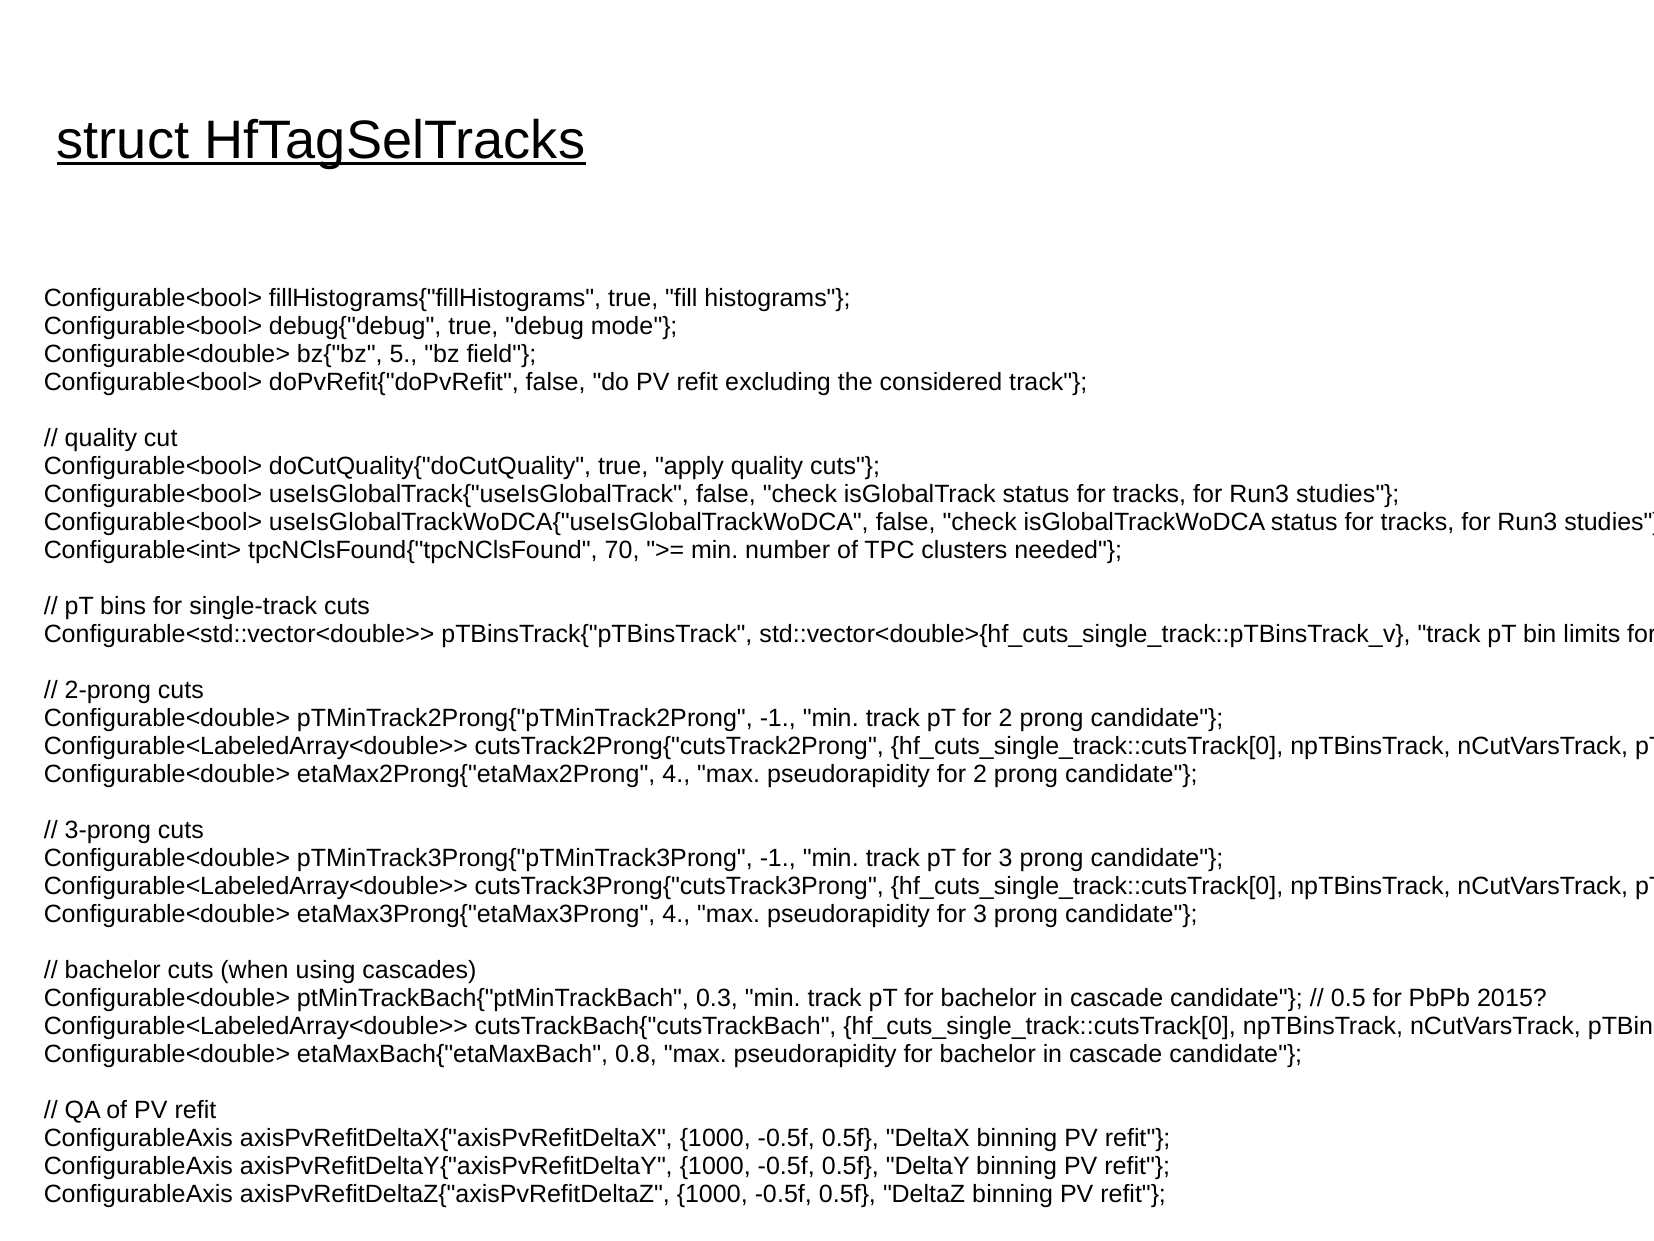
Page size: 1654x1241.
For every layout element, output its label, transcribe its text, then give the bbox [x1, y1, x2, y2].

text_box Configurable<bool> fillHistograms{"fillHistograms", true, "fill histograms"}; Configurable<bool> debug{"debug", true, "debug mode"}; Configurable<double> bz{"bz", 5., "bz field"}; Configurable<bool> doPvRefit{"doPvRefit", false, "do PV refit excluding the considered track"}; // quality cut Configurable<bool> doCutQuality{"doCutQuality", true, "apply quality cuts"}; Configurable<bool> useIsGlobalTrack{"useIsGlobalTrack", false, "check isGlobalTrack status for tracks, for Run3 studies"}; Configurable<bool> useIsGlobalTrackWoDCA{"useIsGlobalTrackWoDCA", false, "check isGlobalTrackWoDCA status for tracks, for Run3 studies"}; Configurable<int> tpcNClsFound{"tpcNClsFound", 70, ">= min. number of TPC clusters needed"}; // pT bins for single-track cuts Configurable<std::vector<double>> pTBinsTrack{"pTBinsTrack", std::vector<double>{hf_cuts_single_track::pTBinsTrack_v}, "track pT bin limits for 2-prong DCAXY pT-depentend cut"}; // 2-prong cuts Configurable<double> pTMinTrack2Prong{"pTMinTrack2Prong", -1., "min. track pT for 2 prong candidate"}; Configurable<LabeledArray<double>> cutsTrack2Prong{"cutsTrack2Prong", {hf_cuts_single_track::cutsTrack[0], npTBinsTrack, nCutVarsTrack, pTBinLabelsTrack, cutVarLabelsTrack}, "Single-track selections per pT bin for 2-prong candidates"}; Configurable<double> etaMax2Prong{"etaMax2Prong", 4., "max. pseudorapidity for 2 prong candidate"}; // 3-prong cuts Configurable<double> pTMinTrack3Prong{"pTMinTrack3Prong", -1., "min. track pT for 3 prong candidate"}; Configurable<LabeledArray<double>> cutsTrack3Prong{"cutsTrack3Prong", {hf_cuts_single_track::cutsTrack[0], npTBinsTrack, nCutVarsTrack, pTBinLabelsTrack, cutVarLabelsTrack}, "Single-track selections per pT bin for 3-prong candidates"}; Configurable<double> etaMax3Prong{"etaMax3Prong", 4., "max. pseudorapidity for 3 prong candidate"}; // bachelor cuts (when using cascades) Configurable<double> ptMinTrackBach{"ptMinTrackBach", 0.3, "min. track pT for bachelor in cascade candidate"}; // 0.5 for PbPb 2015? Configurable<LabeledArray<double>> cutsTrackBach{"cutsTrackBach", {hf_cuts_single_track::cutsTrack[0], npTBinsTrack, nCutVarsTrack, pTBinLabelsTrack, cutVarLabelsTrack}, "Single-track selections per pT bin for the bachelor of V0-bachelor candidates"}; Configurable<double> etaMaxBach{"etaMaxBach", 0.8, "max. pseudorapidity for bachelor in cascade candidate"}; // QA of PV refit ConfigurableAxis axisPvRefitDeltaX{"axisPvRefitDeltaX", {1000, -0.5f, 0.5f}, "DeltaX binning PV refit"}; ConfigurableAxis axisPvRefitDeltaY{"axisPvRefitDeltaY", {1000, -0.5f, 0.5f}, "DeltaY binning PV refit"}; ConfigurableAxis axisPvRefitDeltaZ{"axisPvRefitDeltaZ", {1000, -0.5f, 0.5f}, "DeltaZ binning PV refit"}; [15, 276, 1654, 1216]
text_box struct HfTagSelTracks [41, 102, 601, 178]
